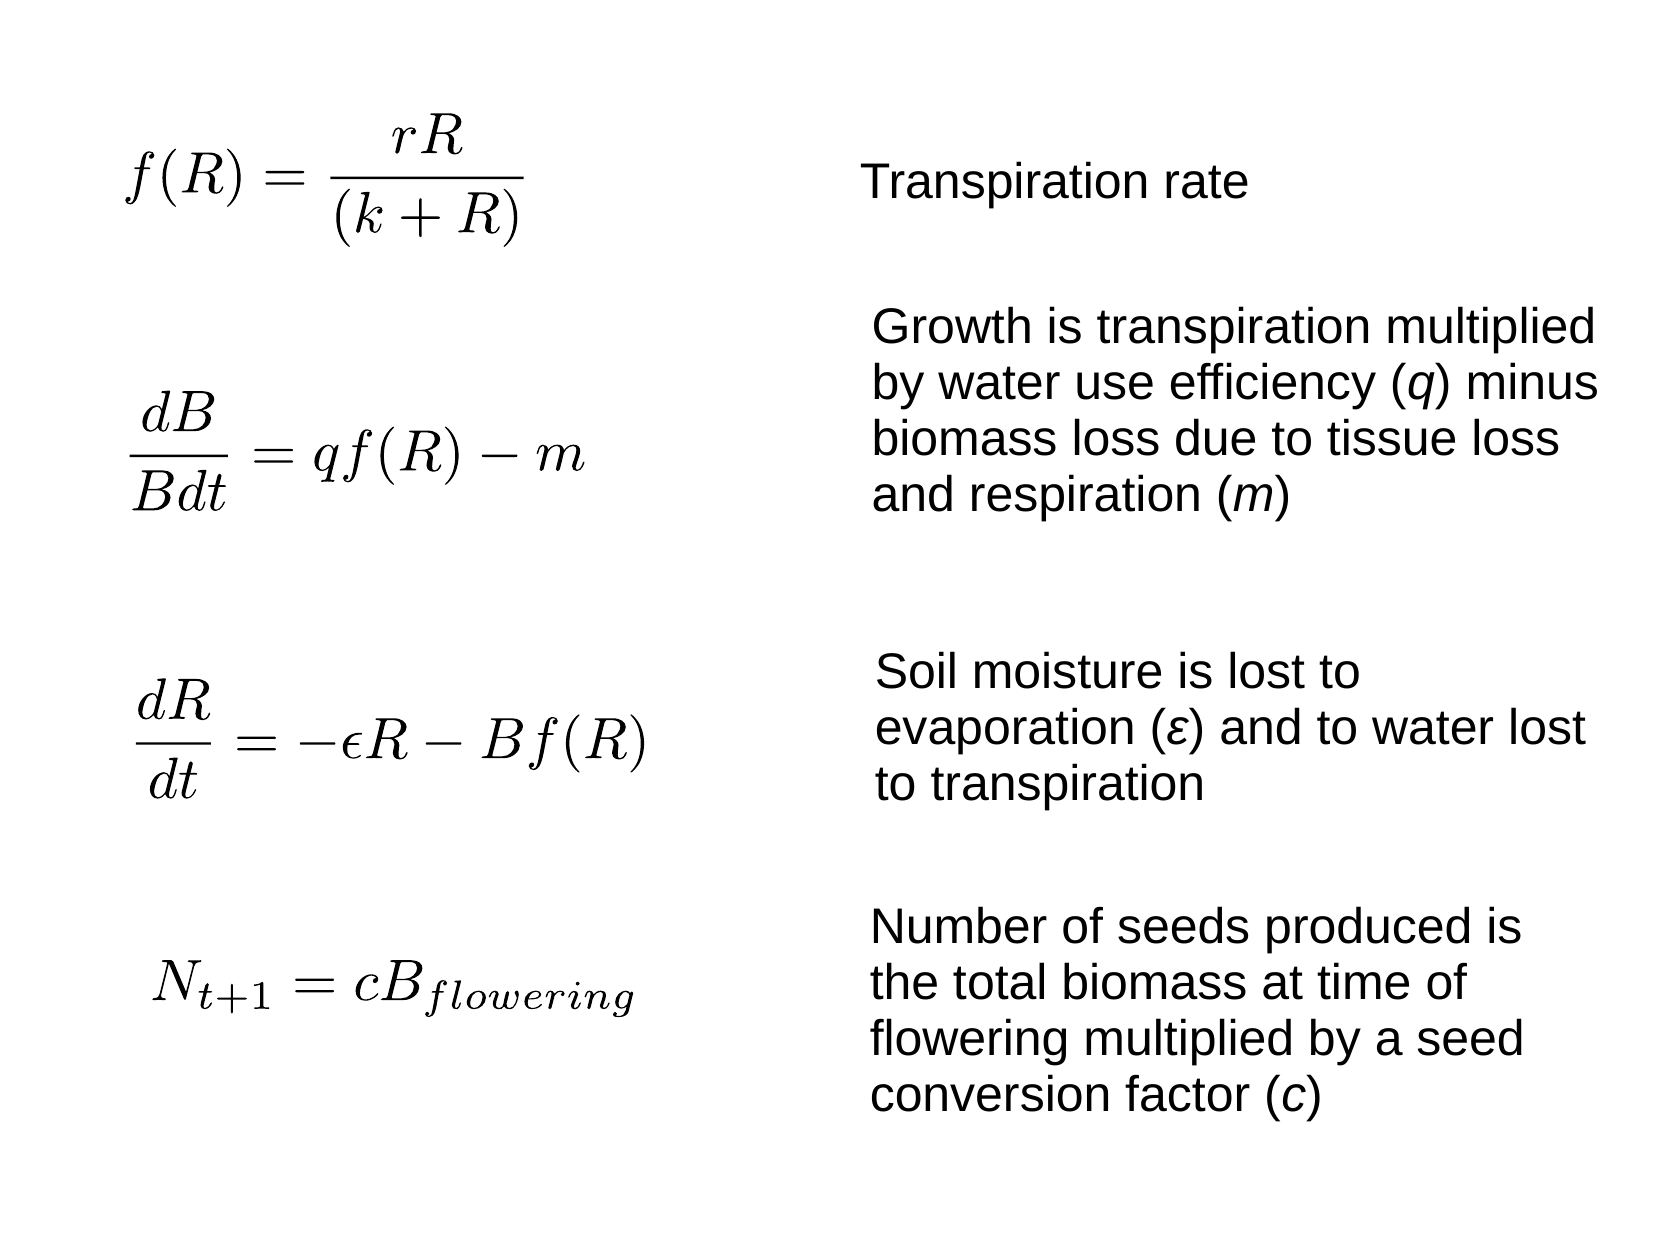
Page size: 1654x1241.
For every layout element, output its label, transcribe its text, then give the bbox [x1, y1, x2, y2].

text_box [122, 113, 524, 247]
text_box Transpiration rate [845, 145, 1596, 217]
text_box Growth is transpiration multiplied by water use efficiency (q) minus biomass loss due to tissue loss and respiration (m) [856, 291, 1621, 585]
text_box [129, 390, 586, 511]
text_box [150, 960, 636, 1018]
text_box Soil moisture is lost to evaporation (ε) and to water lost to transpiration [860, 636, 1606, 930]
text_box [135, 678, 650, 799]
text_box Number of seeds produced is the total biomass at time of flowering multiplied by a seed conversion factor (c) [855, 891, 1600, 1186]
